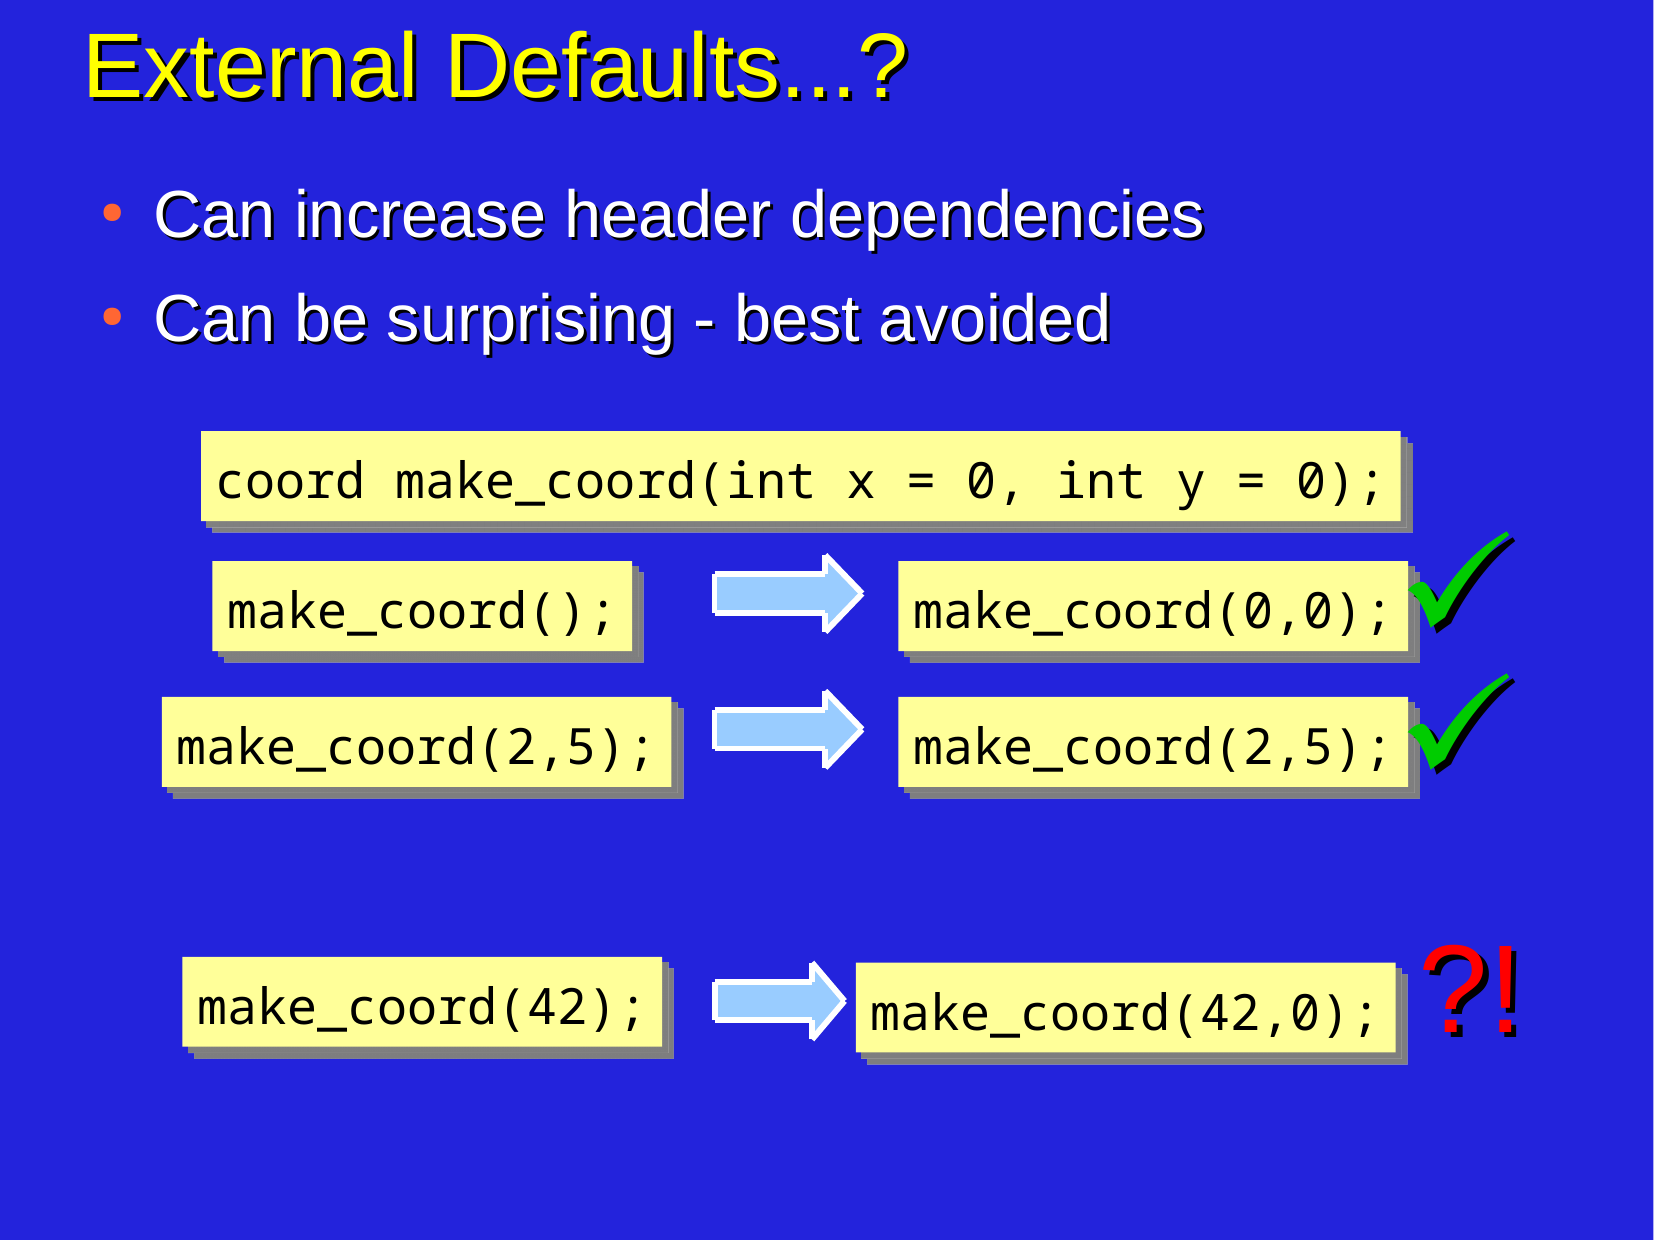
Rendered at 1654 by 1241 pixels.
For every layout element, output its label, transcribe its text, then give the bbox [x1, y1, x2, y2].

text_box  [1381, 490, 1560, 685]
list Can increase header dependencies Can be surprising - best avoided [82, 177, 1571, 1182]
text_box make_coord(0,0); [898, 561, 1381, 652]
text_box ?! [1403, 899, 1539, 1065]
text_box  [1381, 685, 1560, 827]
text_box make_coord(2,5); [898, 696, 1381, 787]
text_box [714, 962, 845, 1040]
text_box [714, 555, 863, 632]
text_box coord make_coord(int x = 0, int y = 0); [201, 431, 1401, 522]
text_box make_coord(42); [182, 956, 663, 1047]
title External Defaults...? [82, 2, 1571, 130]
text_box make_coord(42,0); [855, 962, 1396, 1053]
text_box [714, 690, 863, 768]
text_box make_coord(2,5); [161, 696, 672, 787]
text_box make_coord(); [212, 561, 633, 652]
